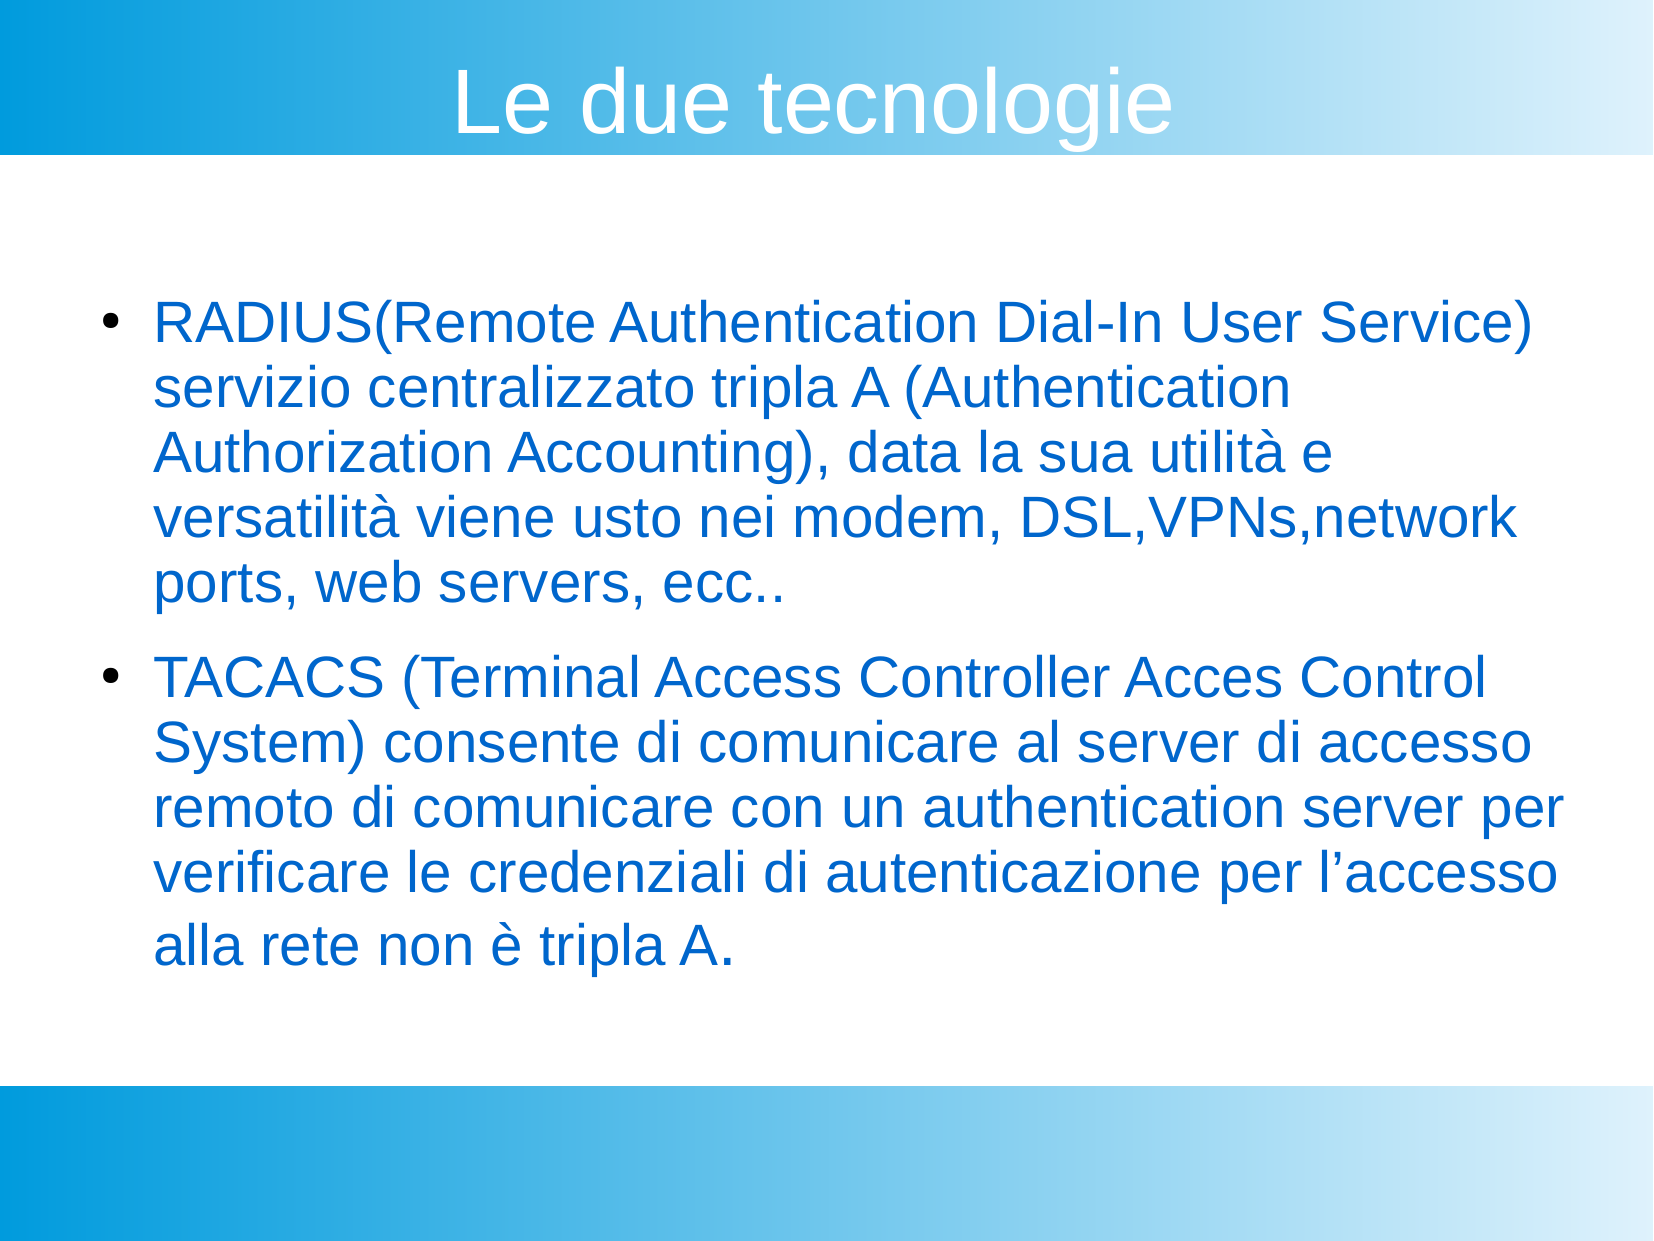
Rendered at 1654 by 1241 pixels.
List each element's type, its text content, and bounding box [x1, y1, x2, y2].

title Le due tecnologie [82, 49, 1571, 155]
list RADIUS(Remote Authentication Dial-In User Service) servizio centralizzato tripla A (Authentication Authorization Accounting), data la sua utilità e versatilità viene usto nei modem, DSL,VPNs,network ports, web servers, ecc.. TACACS (Terminal Access Controller Acces Control System) consente di comunicare al server di accesso remoto di comunicare con un authentication server per verificare le credenziali di autenticazione per l’accesso alla rete non è tripla A. [82, 290, 1571, 1010]
